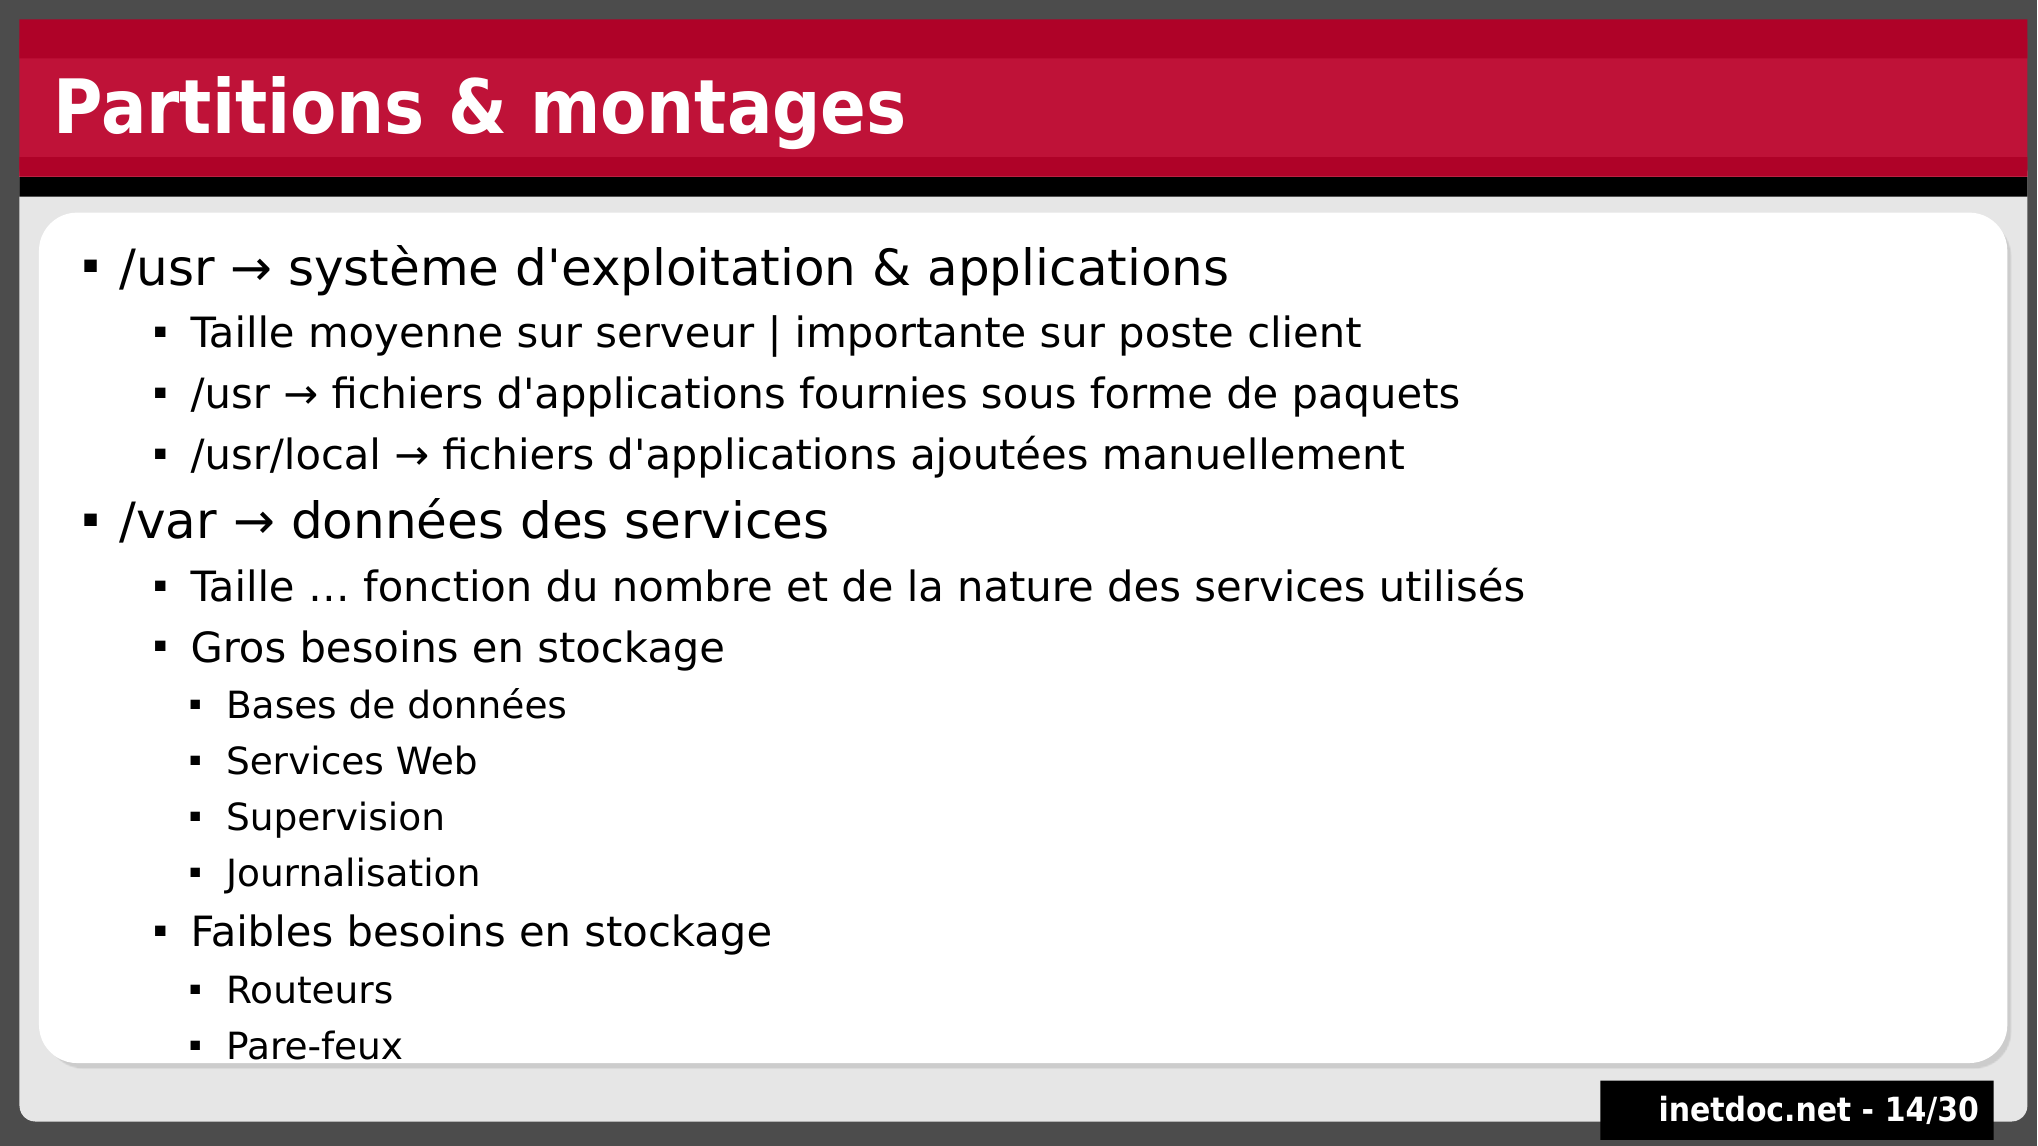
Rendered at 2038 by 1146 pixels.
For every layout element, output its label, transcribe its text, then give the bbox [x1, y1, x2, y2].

text_box /usr → système d'exploitation & applications Taille moyenne sur serveur | importante sur poste client /usr → fichiers d'applications fournies sous forme de paquets /usr/local → fichiers d'applications ajoutées manuellement /var → données des services Taille … fonction du nombre et de la nature des services utilisés Gros besoins en stockage Bases de données Services Web Supervision Journalisation Faibles besoins en stockage Routeurs Pare-feux [38, 212, 2008, 1064]
text_box [19, 19, 2028, 59]
text_box inetdoc.net - <numéro>/30 [1600, 1080, 1994, 1140]
text_box [19, 157, 2028, 1122]
text_box Partitions & montages [19, 59, 2028, 157]
